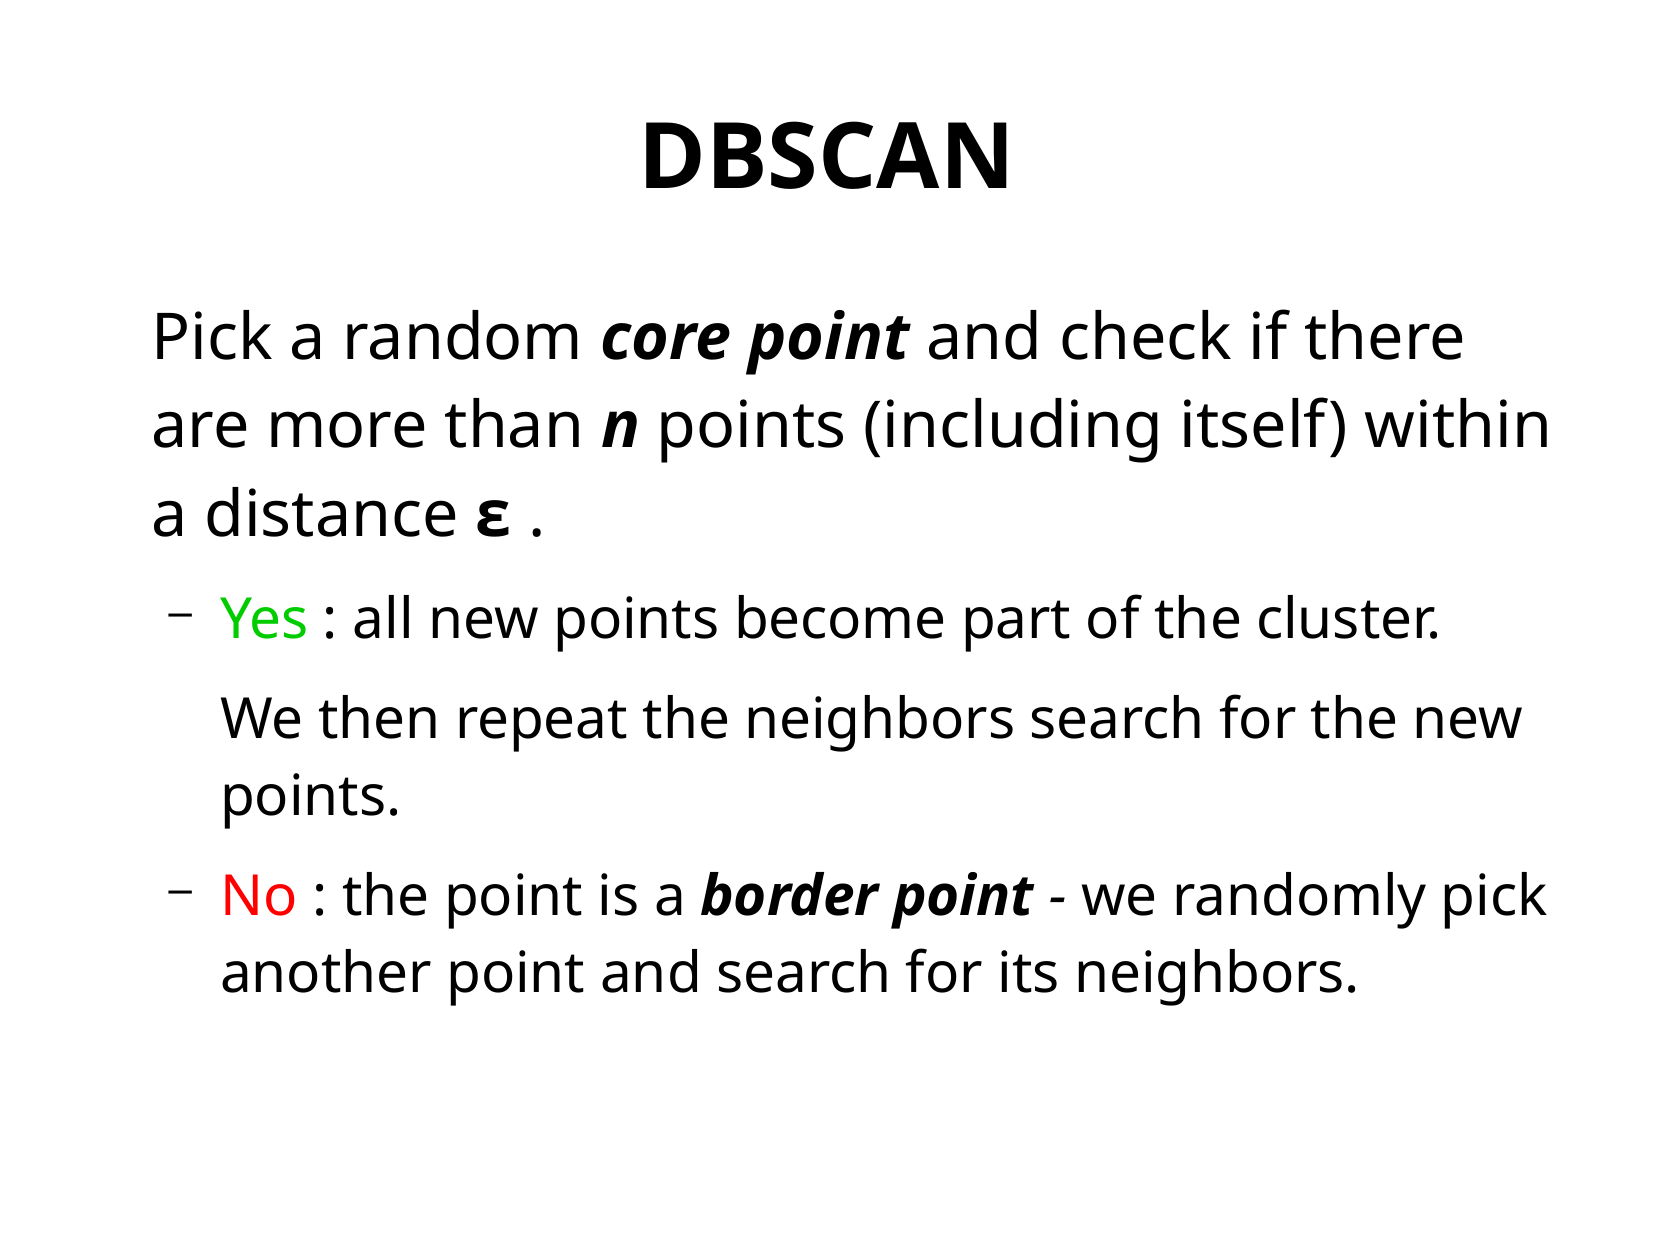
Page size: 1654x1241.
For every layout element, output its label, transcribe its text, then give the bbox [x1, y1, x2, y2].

list Pick a random core point and check if there are more than n points (including itself) within a distance ε . Yes : all new points become part of the cluster. We then repeat the neighbors search for the new points. No : the point is a border point - we randomly pick another point and search for its neighbors. [82, 290, 1571, 1010]
title DBSCAN [82, 49, 1571, 257]
